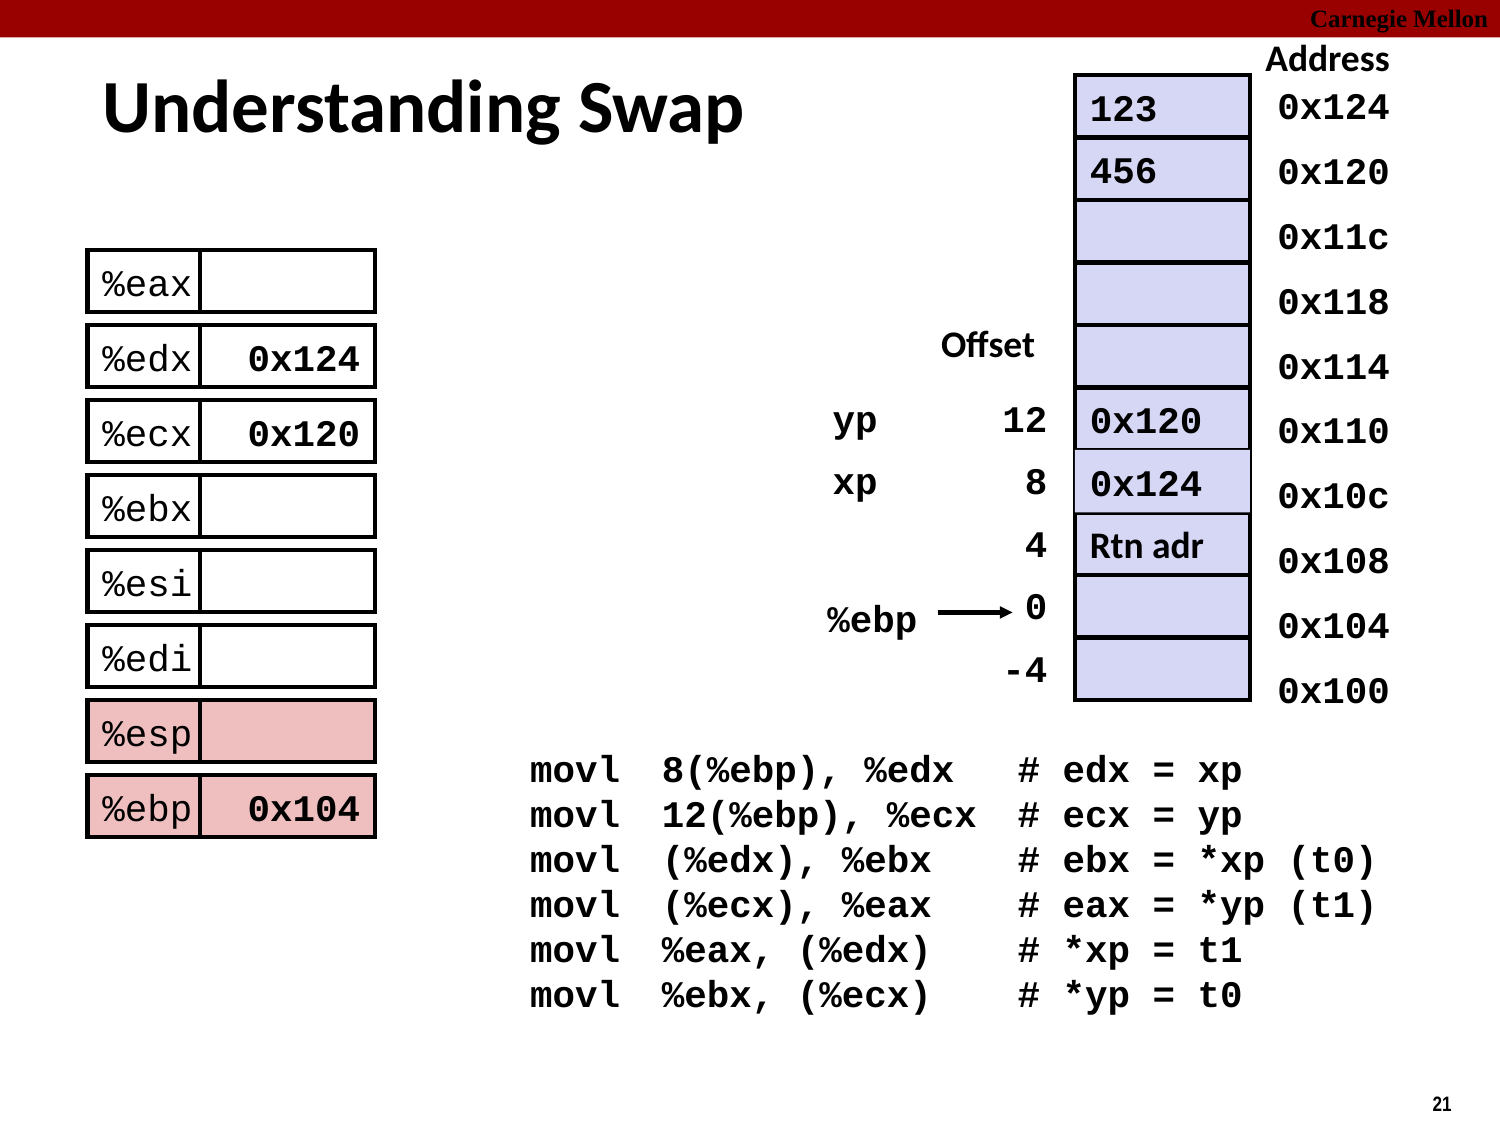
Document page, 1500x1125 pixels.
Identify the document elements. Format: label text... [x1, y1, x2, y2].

text_box 0x124 [200, 324, 375, 388]
text_box Address [1250, 26, 1405, 87]
text_box 0 [987, 574, 1085, 635]
text_box 123 [1074, 74, 1250, 137]
text_box %edi [87, 624, 200, 688]
text_box [200, 624, 375, 688]
text_box %ebp [812, 587, 933, 648]
text_box %edx [87, 324, 200, 388]
text_box 0x100 [1262, 658, 1463, 719]
text_box 0x110 [1262, 399, 1463, 459]
text_box [1074, 574, 1250, 700]
text_box [200, 699, 375, 763]
text_box 0x10c [1262, 463, 1463, 524]
text_box %eax [87, 249, 200, 313]
text_box [200, 474, 375, 538]
text_box %ebx [87, 474, 200, 538]
title Understanding Swap [87, 50, 1134, 144]
text_box %esp [87, 699, 200, 763]
text_box [1074, 199, 1250, 388]
text_box 12 [987, 387, 1085, 448]
text_box 456 [1074, 137, 1250, 199]
text_box Rtn adr [1074, 513, 1250, 574]
text_box xp [825, 449, 933, 510]
text_box 0x11c [1262, 204, 1463, 265]
text_box %ebp [87, 774, 200, 838]
text_box 0x120 [1074, 388, 1250, 449]
text_box 4 [987, 512, 1085, 573]
text_box 8 [987, 449, 1074, 510]
text_box movl 8(%ebp), %edx # edx = xp movl 12(%ebp), %ecx # ecx = yp movl (%edx), %ebx # ebx = *xp (t0) movl (%ecx), %eax # eax = *yp (t1) movl %eax, (%edx) # *xp = t1 movl %ebx, (%ecx) # *yp = t0 [449, 737, 1425, 1023]
text_box 0x120 [1262, 139, 1463, 200]
text_box 0x104 [200, 774, 375, 838]
text_box %ecx [87, 399, 200, 463]
text_box 0x118 [1262, 269, 1463, 330]
text_box [200, 249, 375, 313]
text_box %esi [87, 549, 200, 613]
text_box -4 [987, 637, 1085, 698]
text_box 0x108 [1262, 528, 1463, 589]
text_box 0x124 [1074, 449, 1250, 513]
text_box 0x120 [200, 399, 375, 463]
text_box Offset [926, 312, 1050, 373]
text_box 0x124 [1262, 74, 1463, 135]
text_box [200, 549, 375, 613]
text_box yp [825, 387, 933, 448]
text_box 0x104 [1262, 593, 1463, 654]
text_box 0x114 [1262, 334, 1463, 395]
